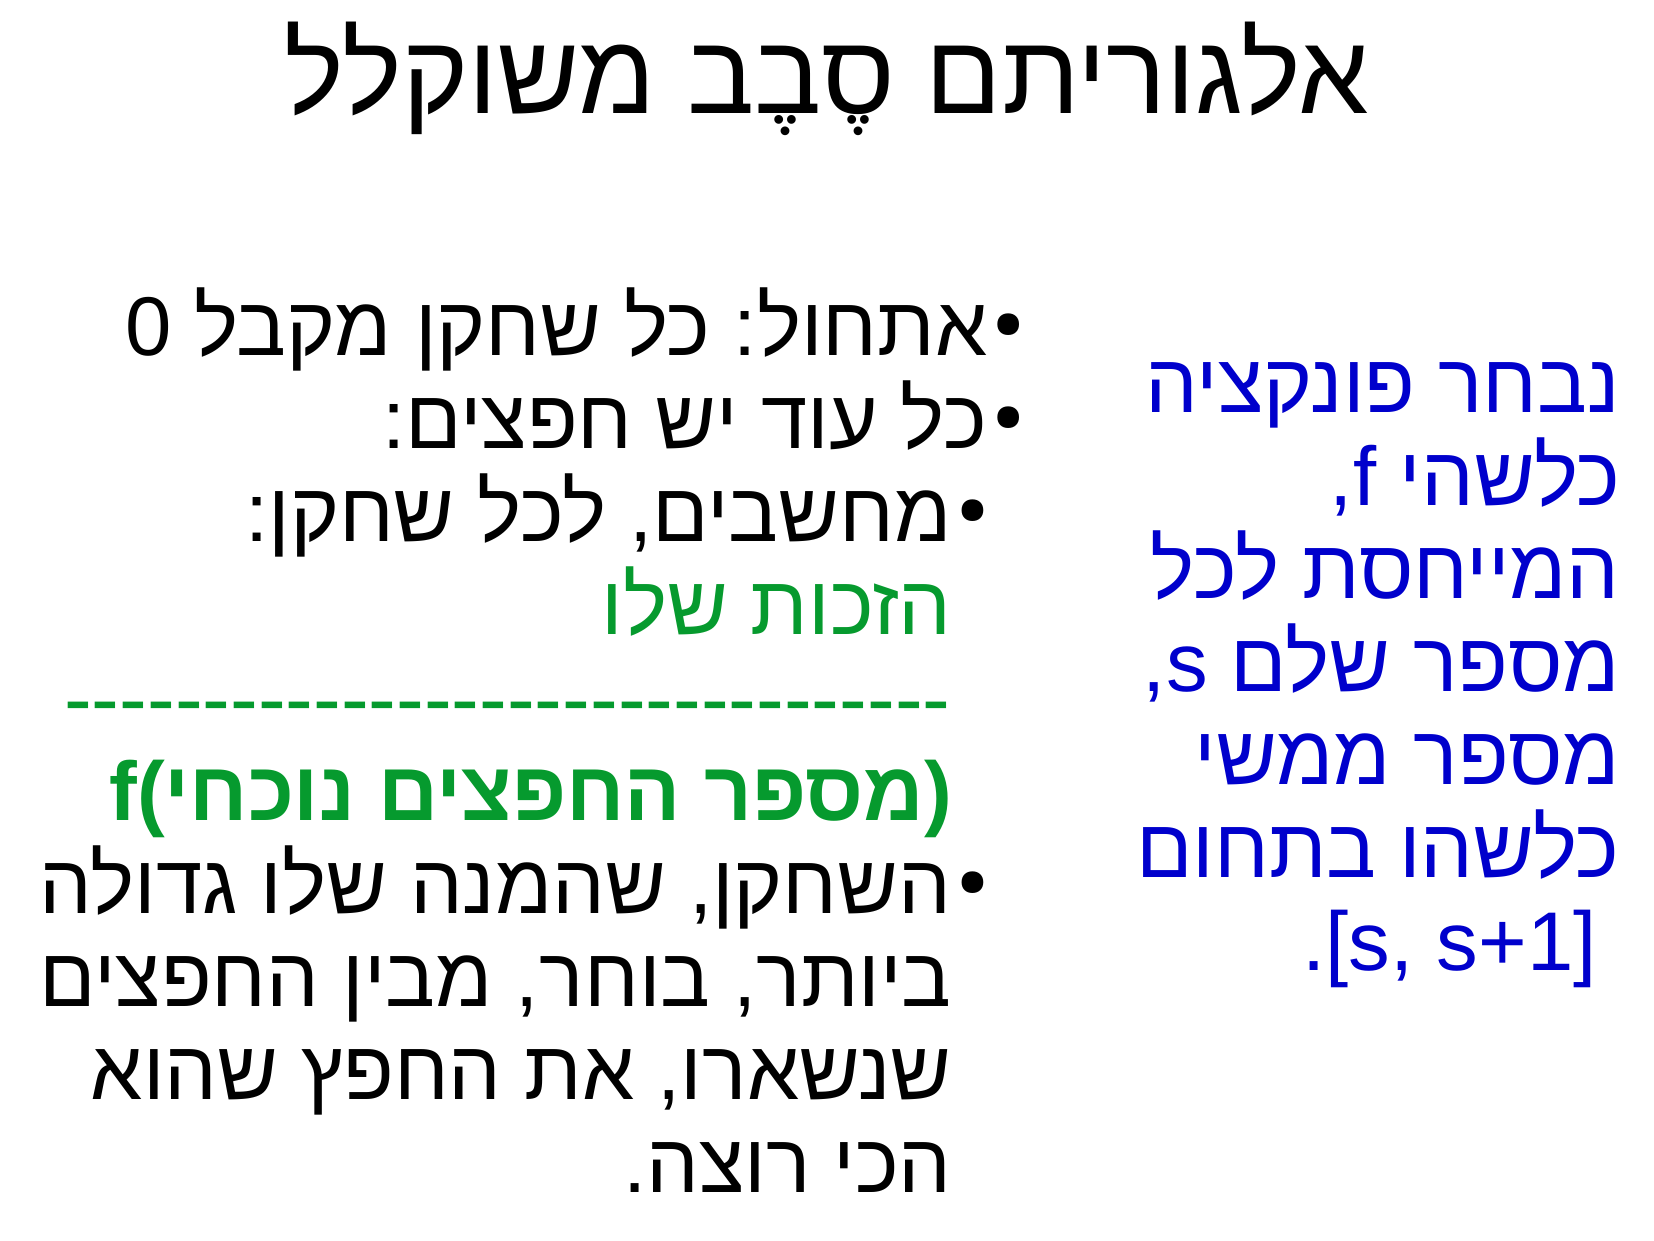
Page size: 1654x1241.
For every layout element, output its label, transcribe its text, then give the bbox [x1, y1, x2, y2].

text_box נבחר פונקציה כלשהי f, המייחסת לכל מספר שלם s, מספר ממשי כלשהו בתחום [s, s+1]. [1038, 330, 1636, 996]
text_box אתחול: כל שחקן מקבל 0 כל עוד יש חפצים: מחשבים, לכל שחקן: הזכות שלו -------------------------------- (מספר החפצים נוכחי)f השחקן, שהמנה שלו גדולה ביותר, בוחר, מבין החפצים שנשארו, את החפץ שהוא הכי רוצה. [0, 273, 1038, 1219]
title אלגוריתם סֶבֶב משוקלל [0, 0, 1654, 151]
